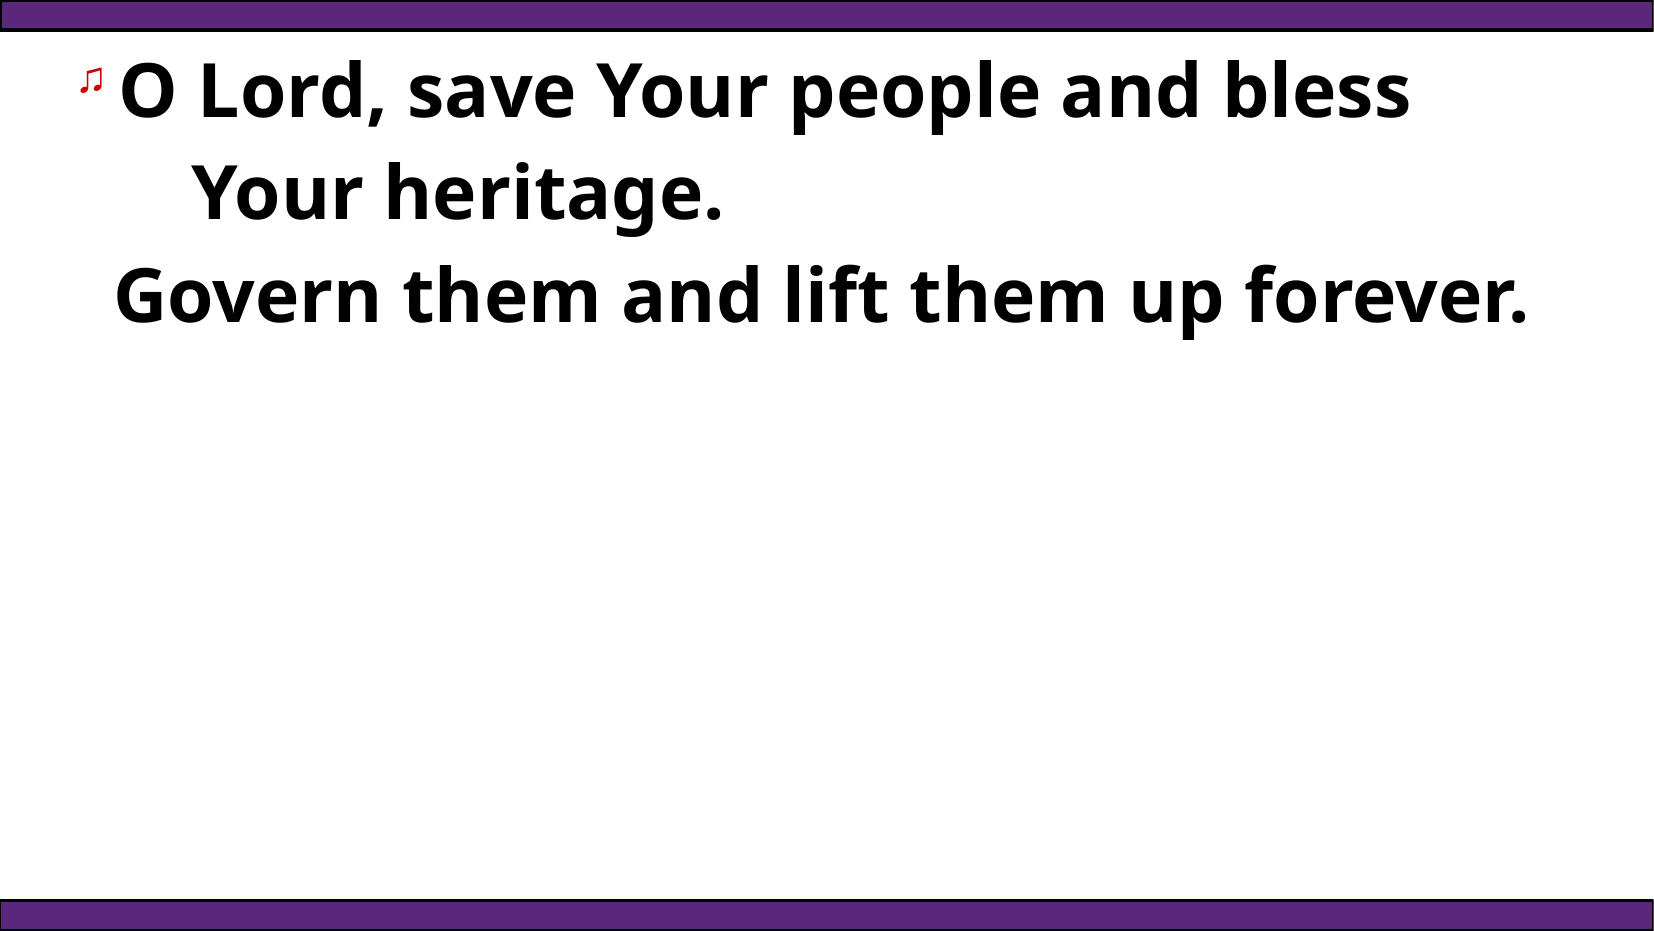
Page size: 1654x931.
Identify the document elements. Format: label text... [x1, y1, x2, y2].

picture [0, 31, 1654, 900]
text_box ♫ O Lord, save Your people and bless Your heritage. Govern them and lift them up forever. [60, 30, 1577, 345]
text_box [0, 0, 1654, 31]
text_box [0, 900, 1654, 931]
